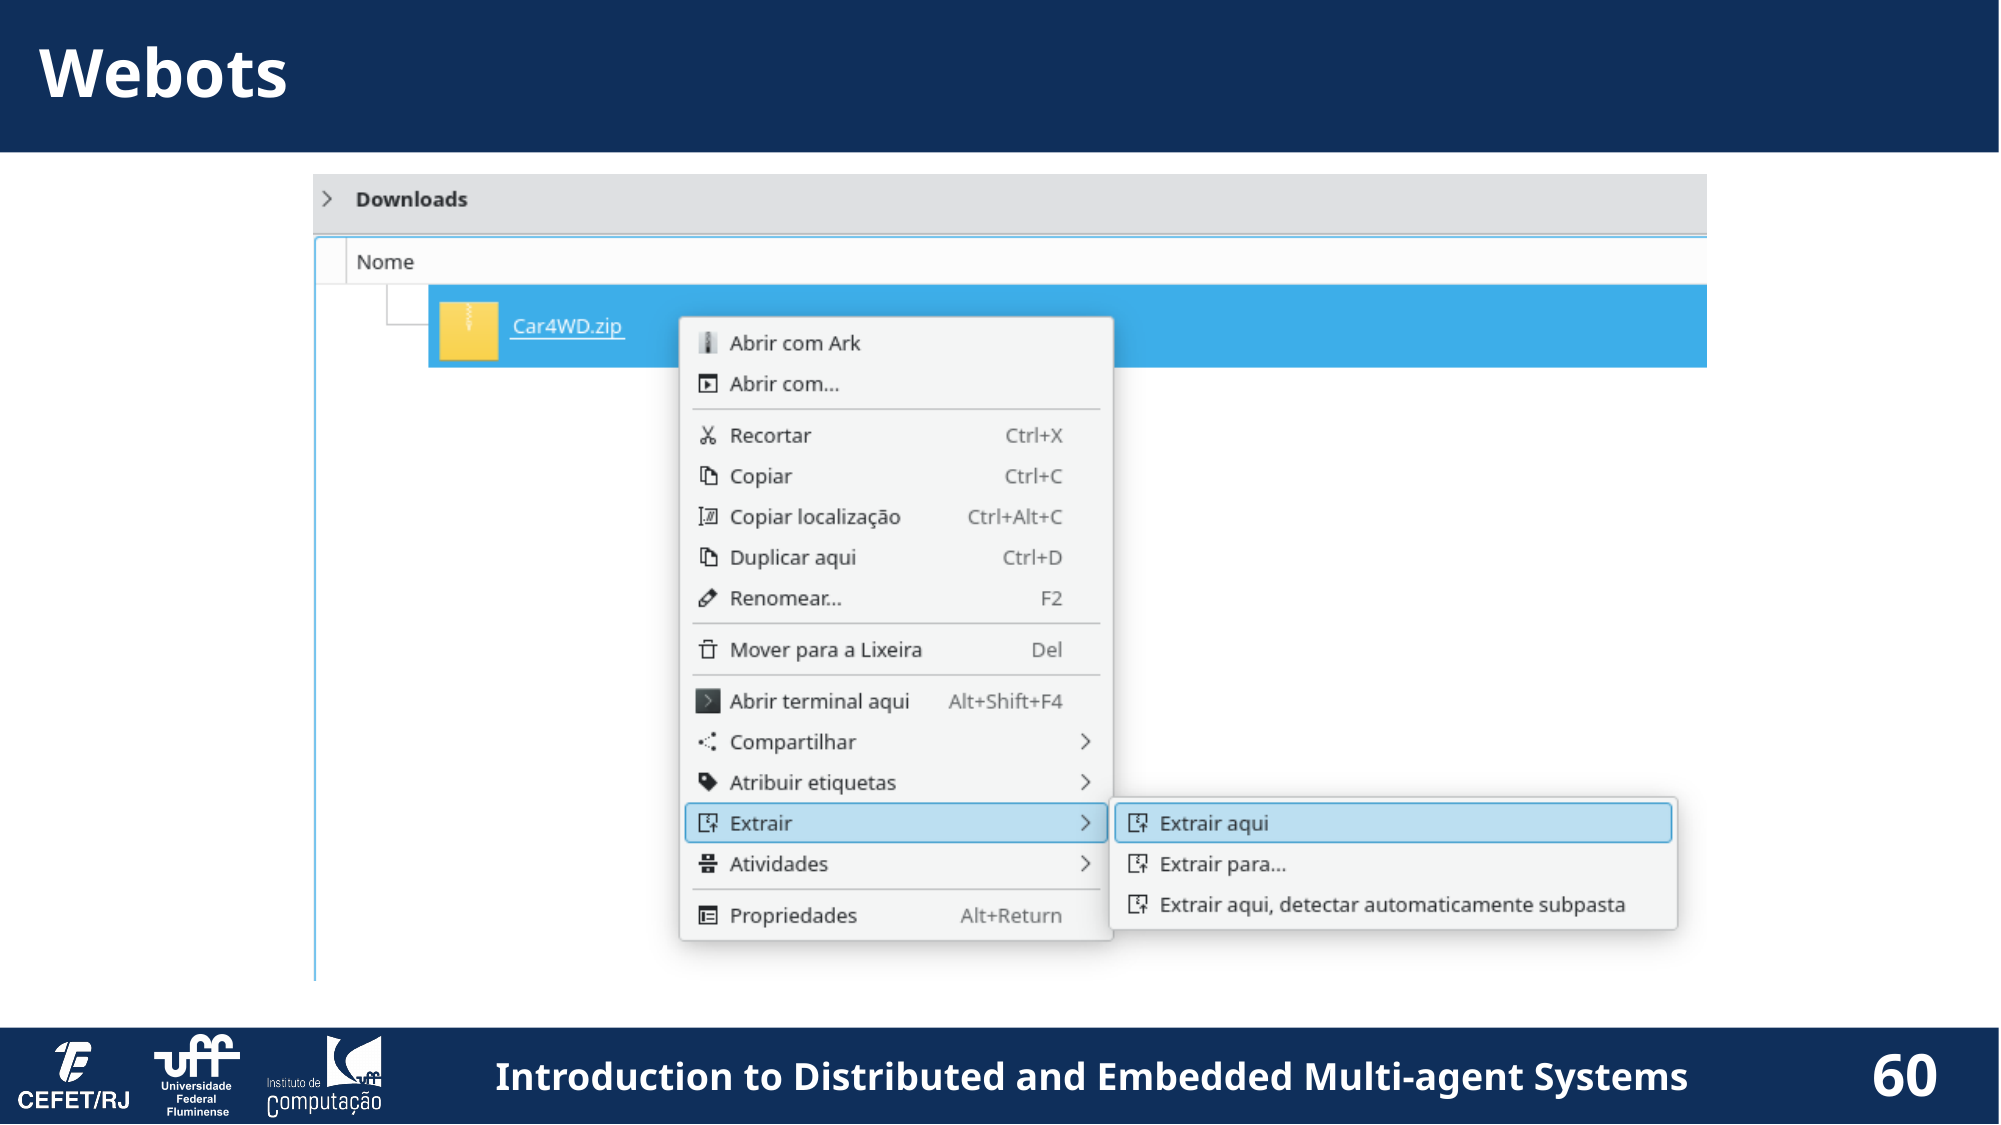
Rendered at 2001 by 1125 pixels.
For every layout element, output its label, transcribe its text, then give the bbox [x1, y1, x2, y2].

picture [18, 1021, 129, 1125]
picture [265, 1033, 383, 1118]
picture [153, 1033, 241, 1121]
picture [313, 174, 1707, 981]
text_box Webots [25, 23, 1998, 116]
